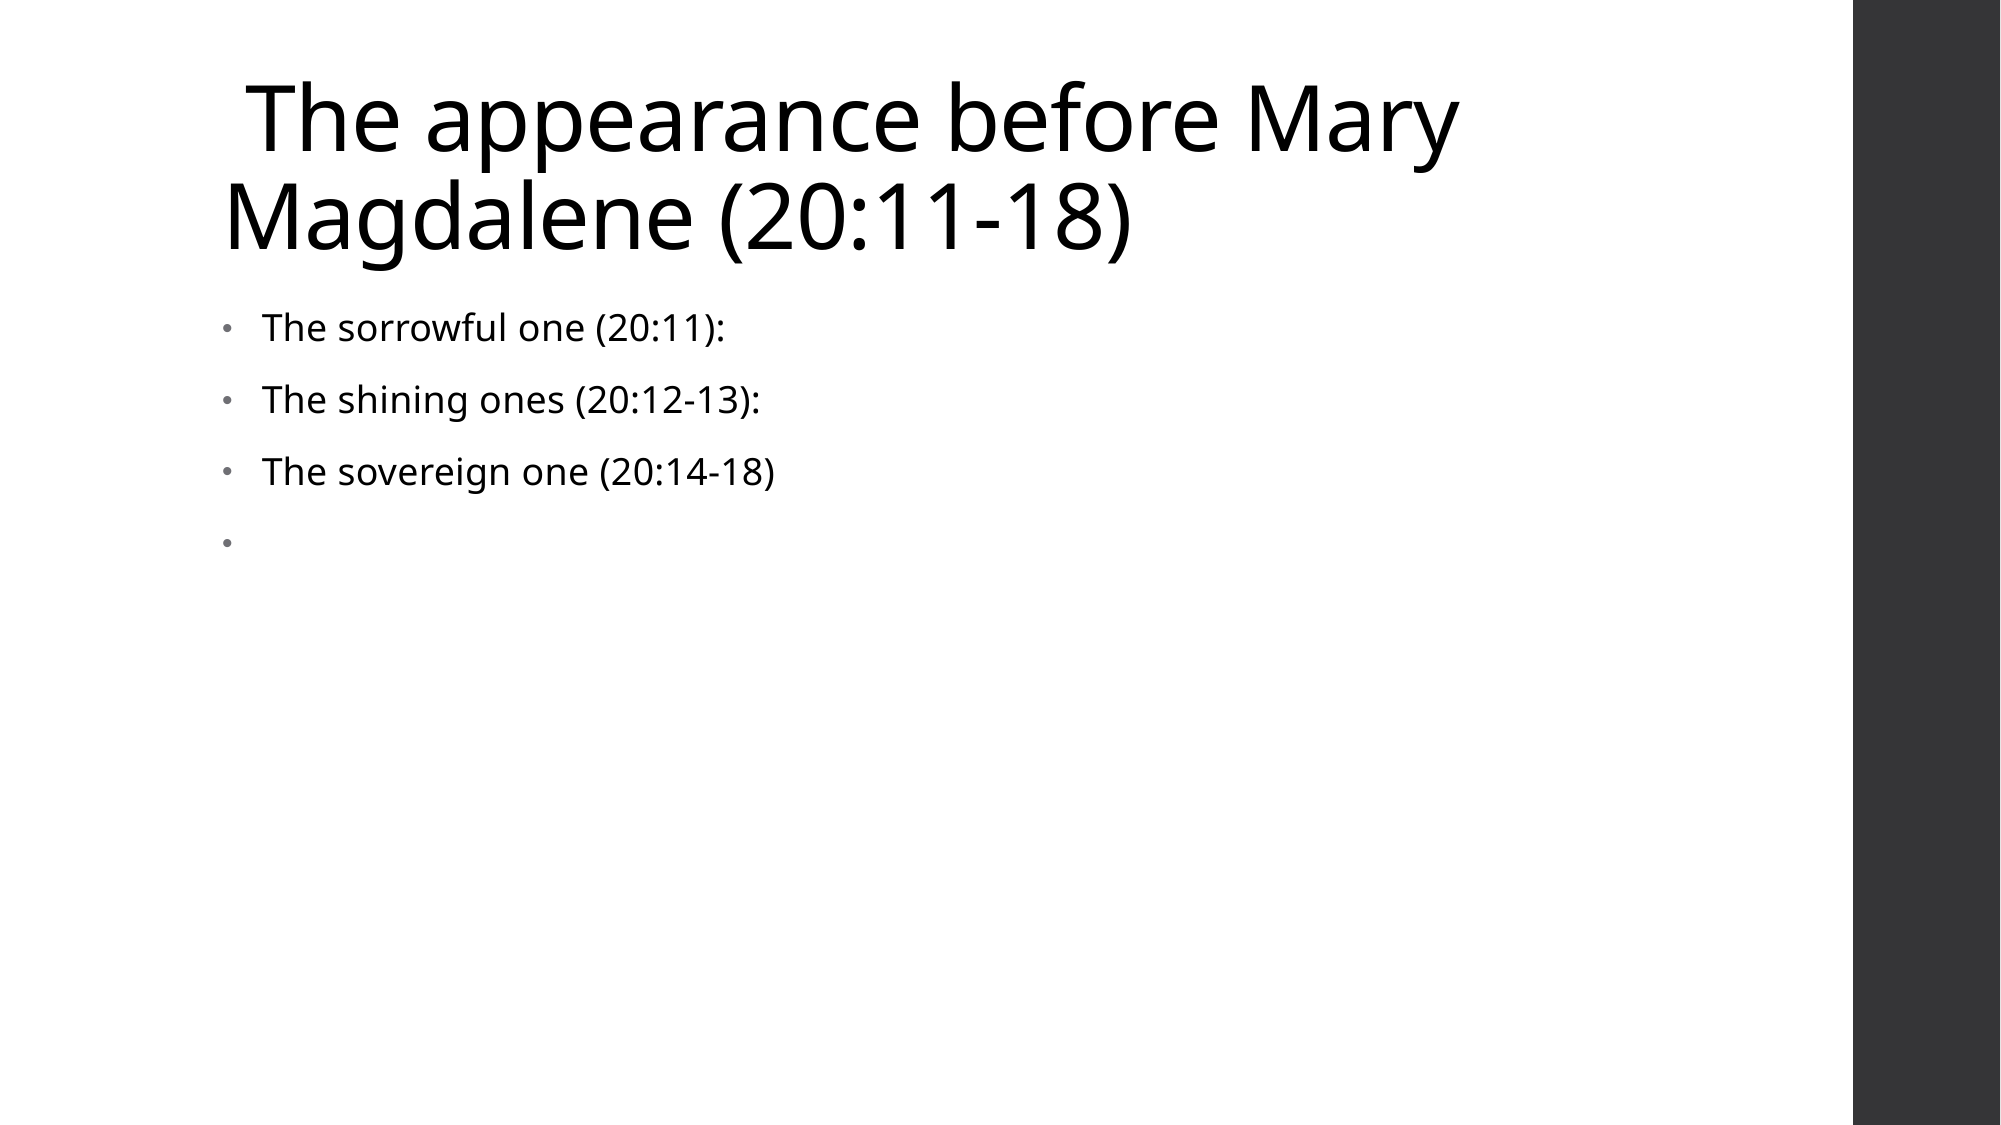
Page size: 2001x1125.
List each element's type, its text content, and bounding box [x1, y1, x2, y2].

list The sorrowful one (20:11): The shining ones (20:12-13): The sovereign one (20:14-18) [206, 299, 1617, 1014]
title The appearance before Mary Magdalene (20:11-18) [206, 60, 1797, 278]
